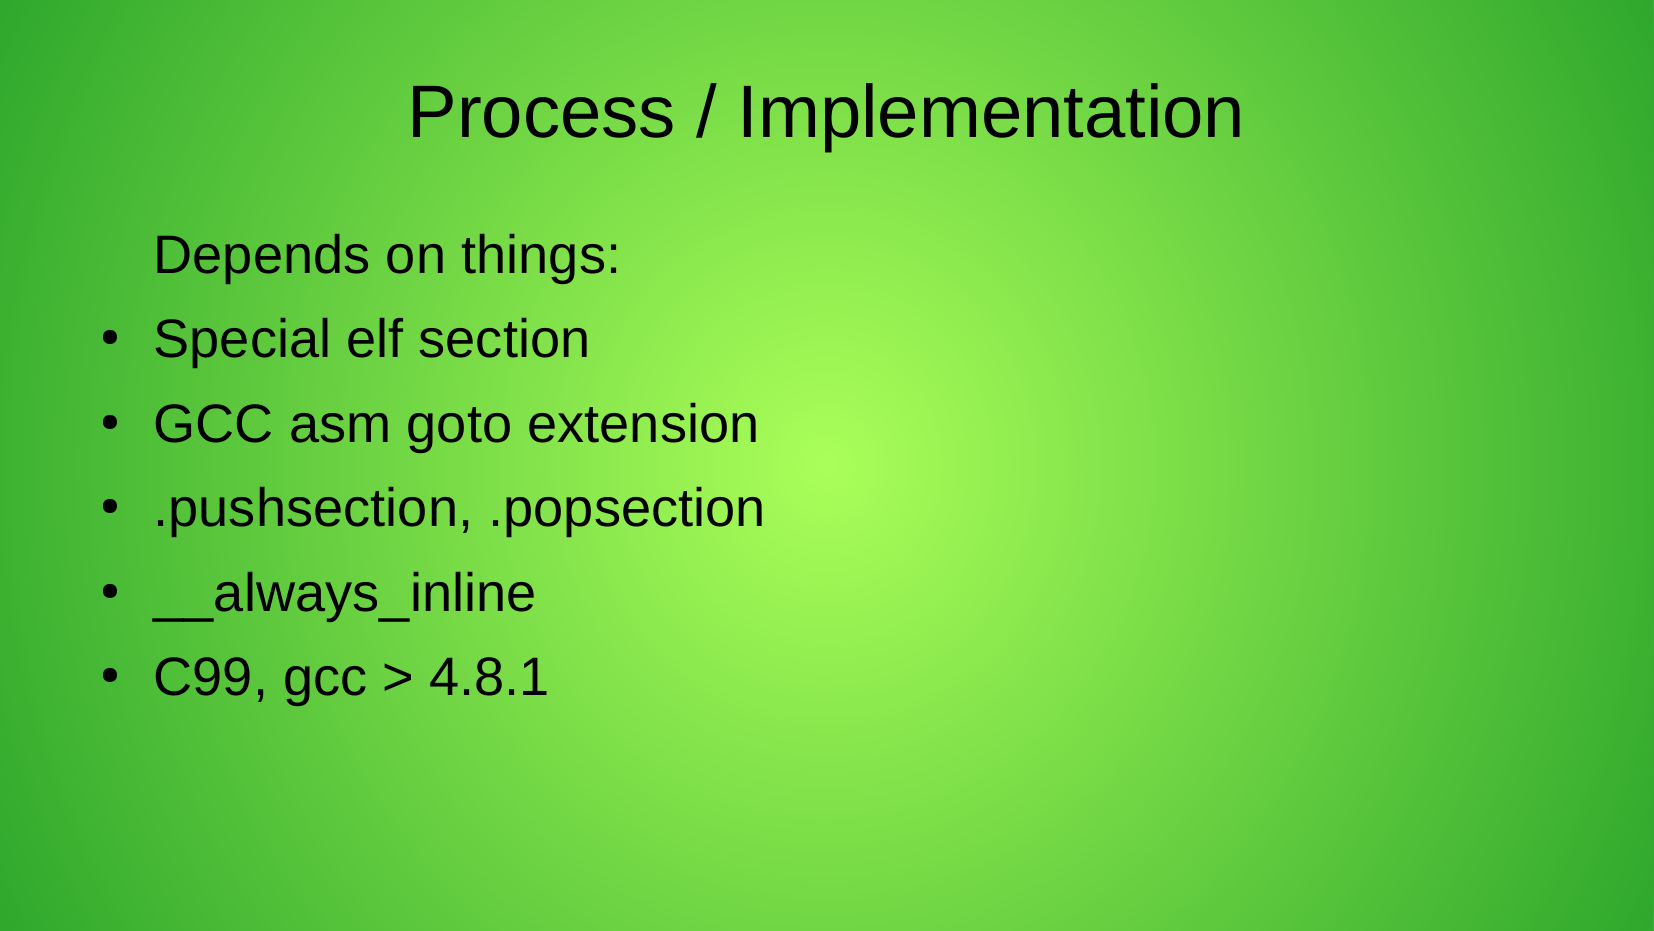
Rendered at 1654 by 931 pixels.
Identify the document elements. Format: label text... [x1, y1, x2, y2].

list Depends on things: Special elf section GCC asm goto extension .pushsection, .popsection __always_inline C99, gcc > 4.8.1 [82, 224, 1571, 764]
title Process / Implementation [82, 35, 1571, 189]
